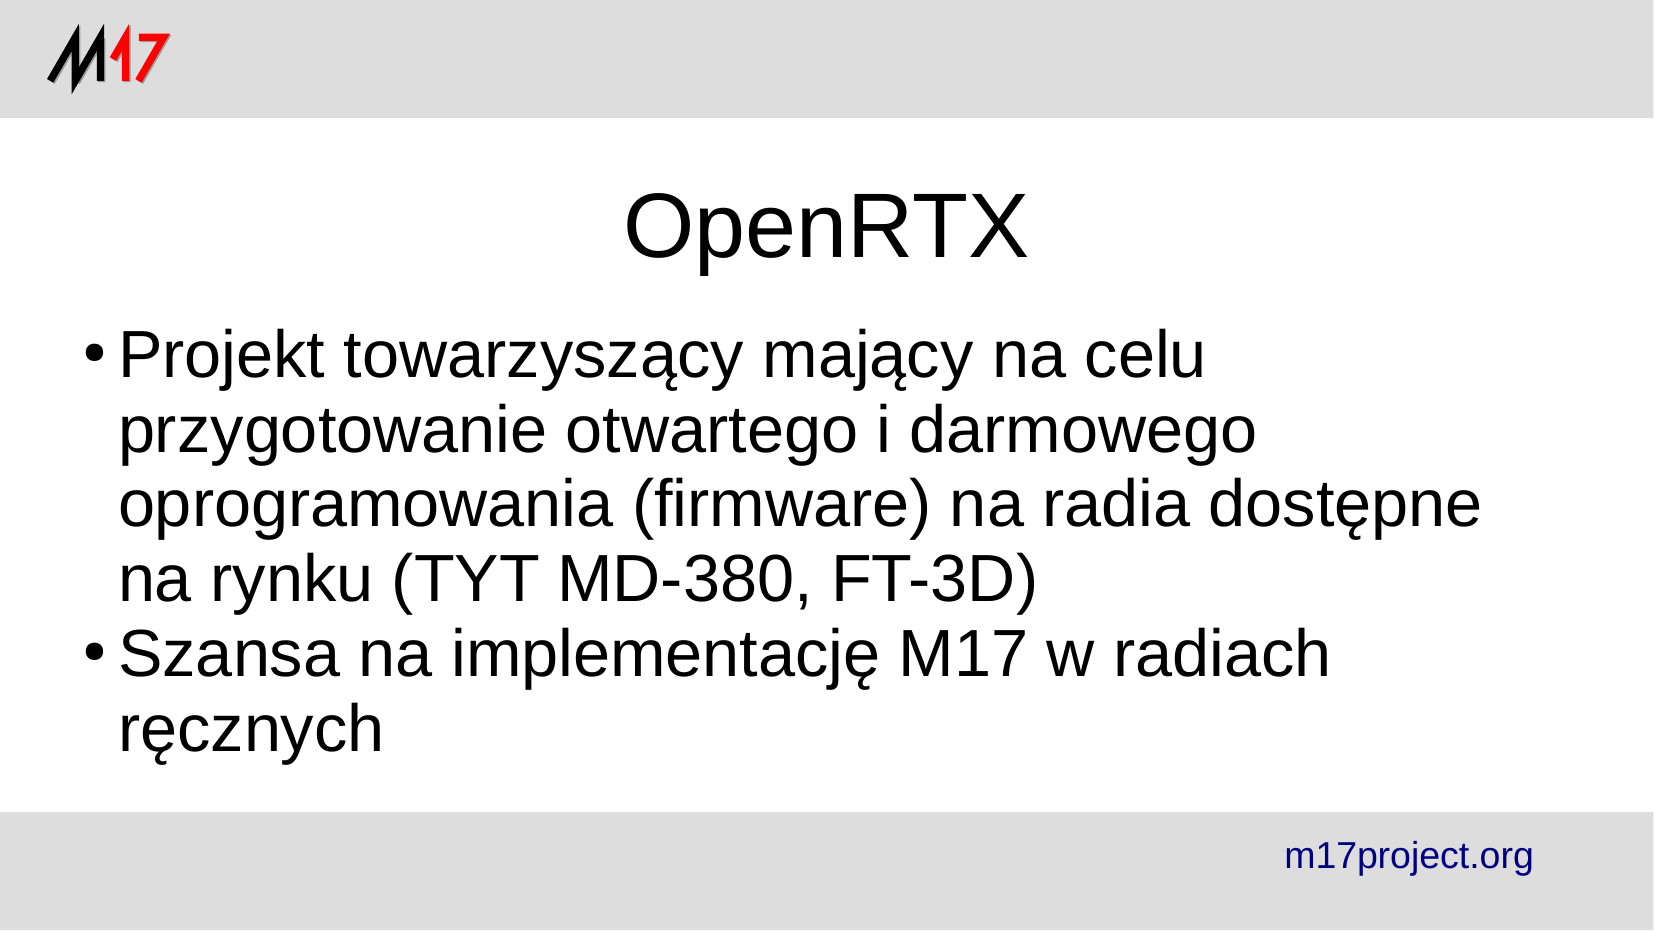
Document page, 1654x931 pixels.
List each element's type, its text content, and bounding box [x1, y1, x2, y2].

picture [39, 16, 178, 102]
text_box m17project.org [1269, 826, 1654, 897]
text_box [0, 0, 1654, 119]
text_box [0, 812, 1654, 931]
title OpenRTX [82, 147, 1571, 303]
subtitle Projekt towarzyszący mający na celu przygotowanie otwartego i darmowego oprogramowania (firmware) na radia dostępne na rynku (TYT MD-380, FT-3D) Szansa na implementację M17 w radiach ręcznych [82, 316, 1571, 812]
